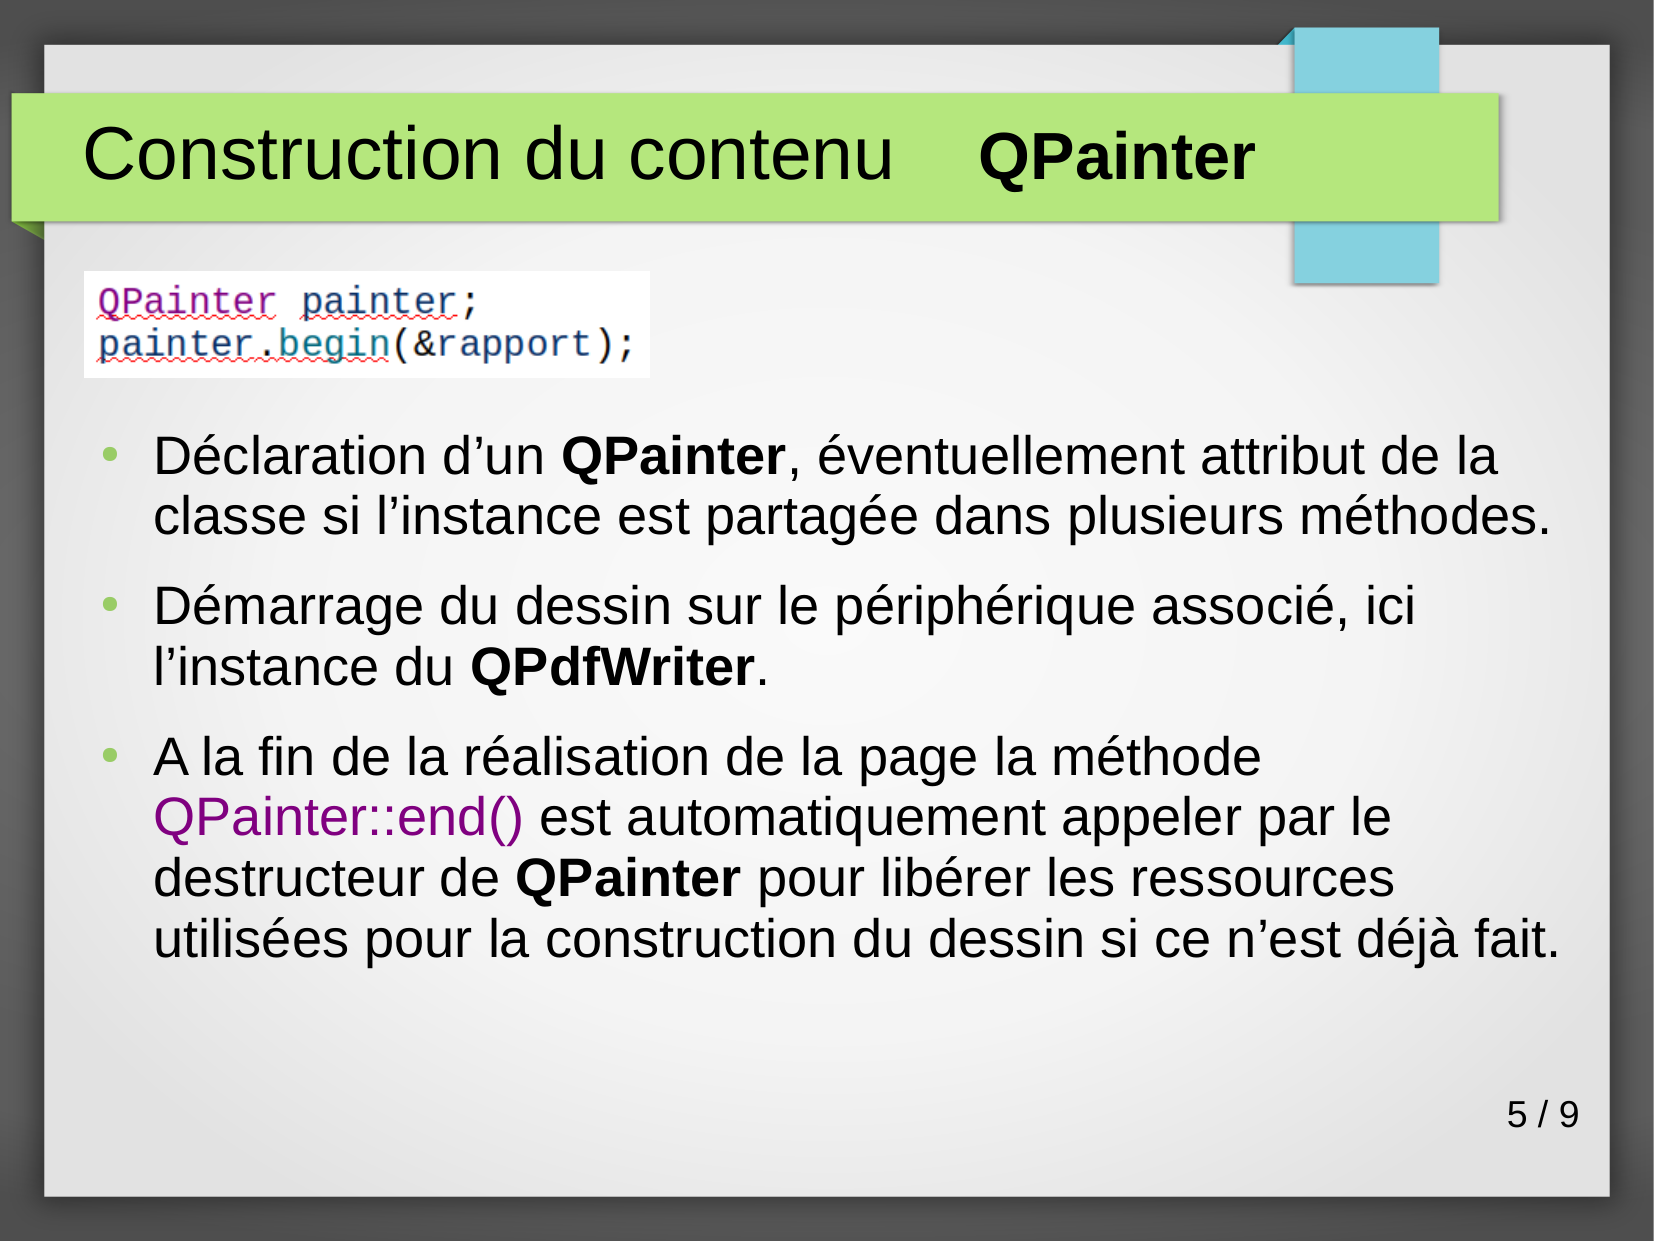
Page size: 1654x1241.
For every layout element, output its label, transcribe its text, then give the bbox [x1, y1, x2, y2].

picture [0, 0, 1654, 1241]
list Déclaration d’un QPainter, éventuellement attribut de la classe si l’instance est partagée dans plusieurs méthodes. Démarrage du dessin sur le périphérique associé, ici l’instance du QPdfWriter. A la fin de la réalisation de la page la méthode QPainter::end() est automatiquement appeler par le destructeur de QPainter pour libérer les ressources utilisées pour la construction du dessin si ce n’est déjà fait. [82, 425, 1571, 1015]
title Construction du contenu QPainter [82, 94, 1264, 213]
